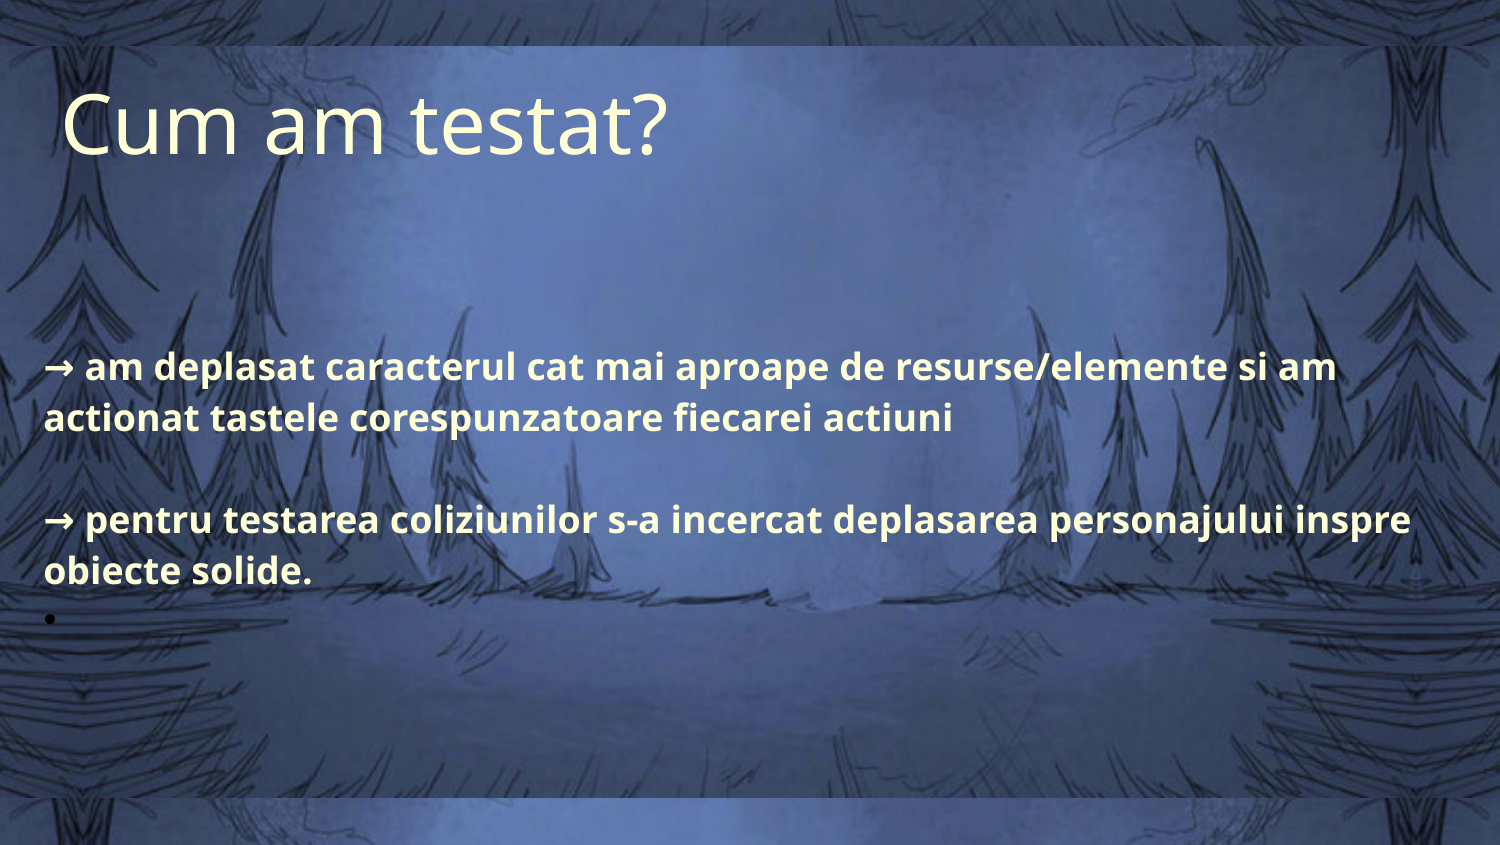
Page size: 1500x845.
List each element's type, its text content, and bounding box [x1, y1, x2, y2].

title Cum am testat? [45, 56, 1443, 151]
subtitle → am deplasat caracterul cat mai aproape de resurse/elemente si am actionat tastele corespunzatoare fiecarei actiuni → pentru testarea coliziunilor s-a incercat deplasarea personajului inspre obiecte solide. [43, 213, 1441, 774]
picture [0, 0, 1500, 845]
